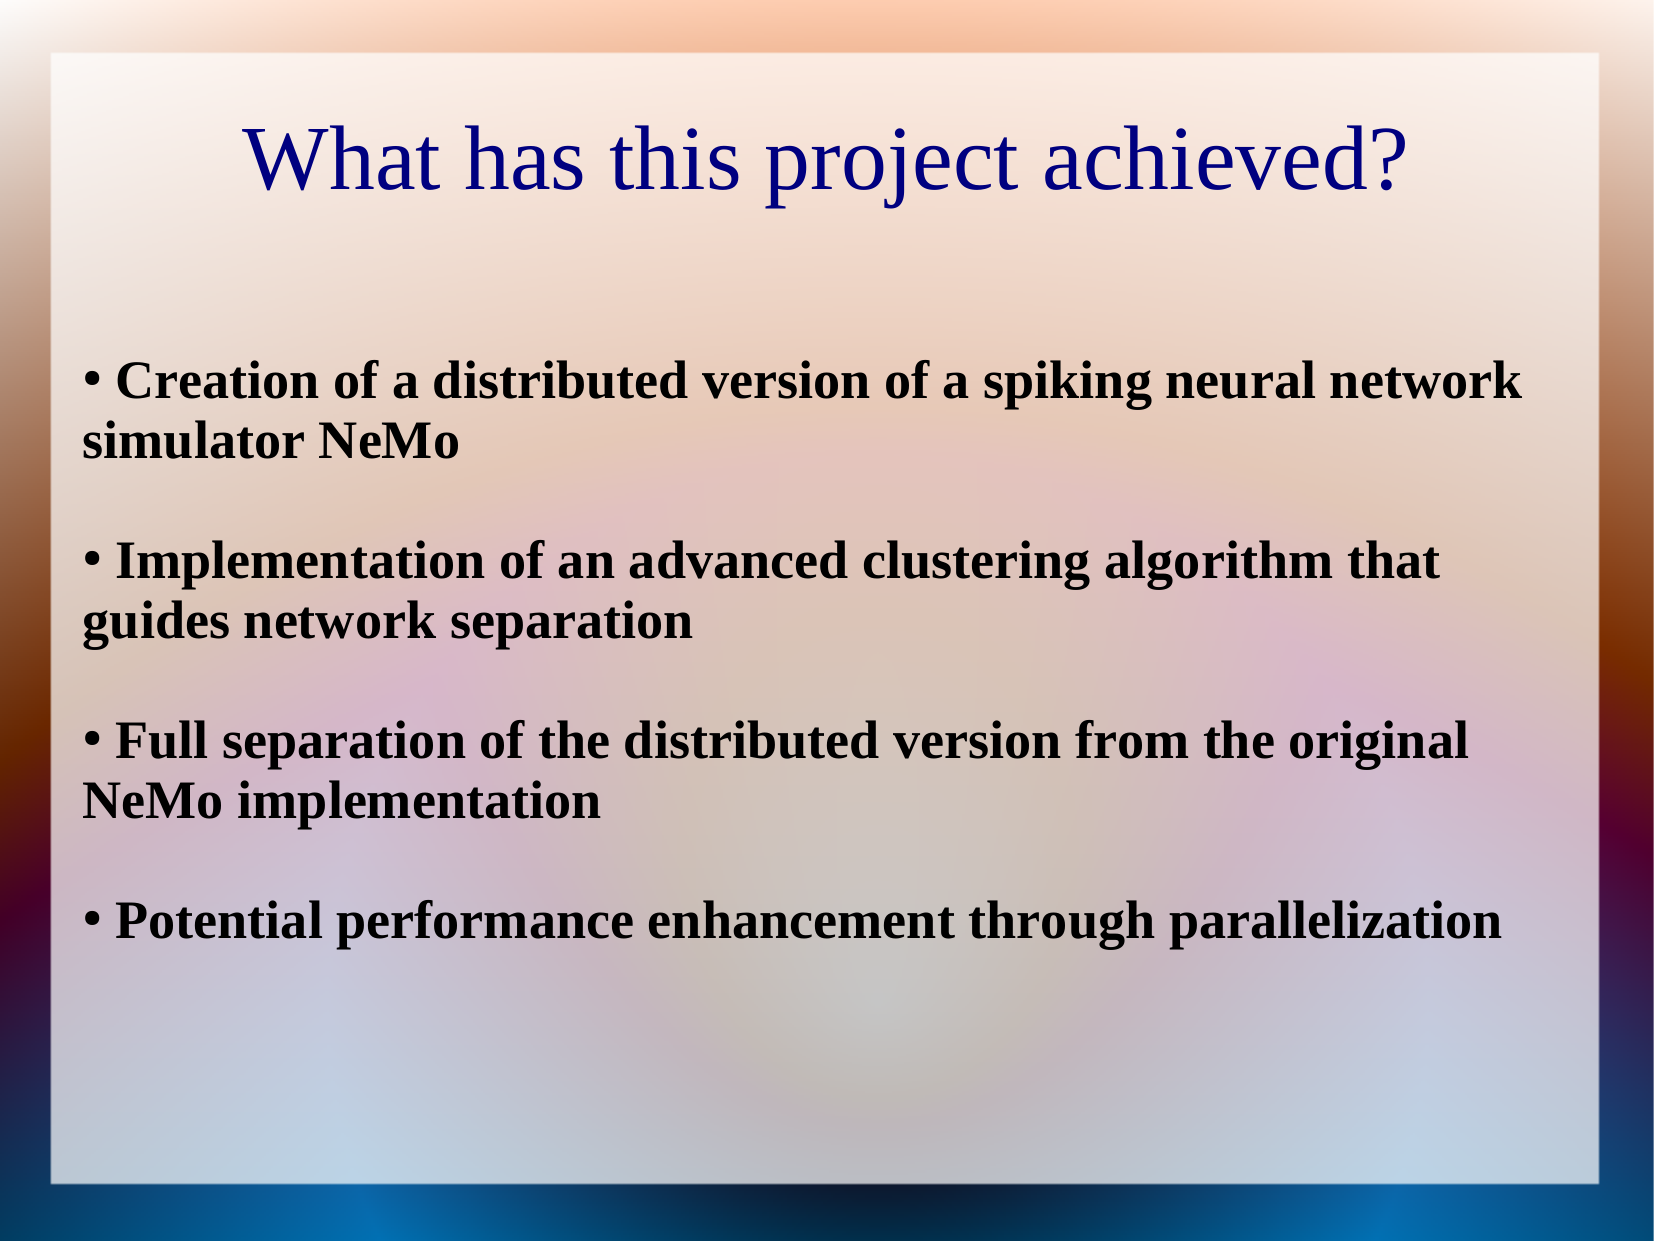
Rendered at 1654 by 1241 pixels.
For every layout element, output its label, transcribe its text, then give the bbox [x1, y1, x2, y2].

picture [0, 0, 1654, 1241]
subtitle Creation of a distributed version of a spiking neural network simulator NeMo Implementation of an advanced clustering algorithm that guides network separation Full separation of the distributed version from the original NeMo implementation Potential performance enhancement through parallelization [82, 290, 1571, 1010]
title What has this project achieved? [82, 55, 1571, 263]
